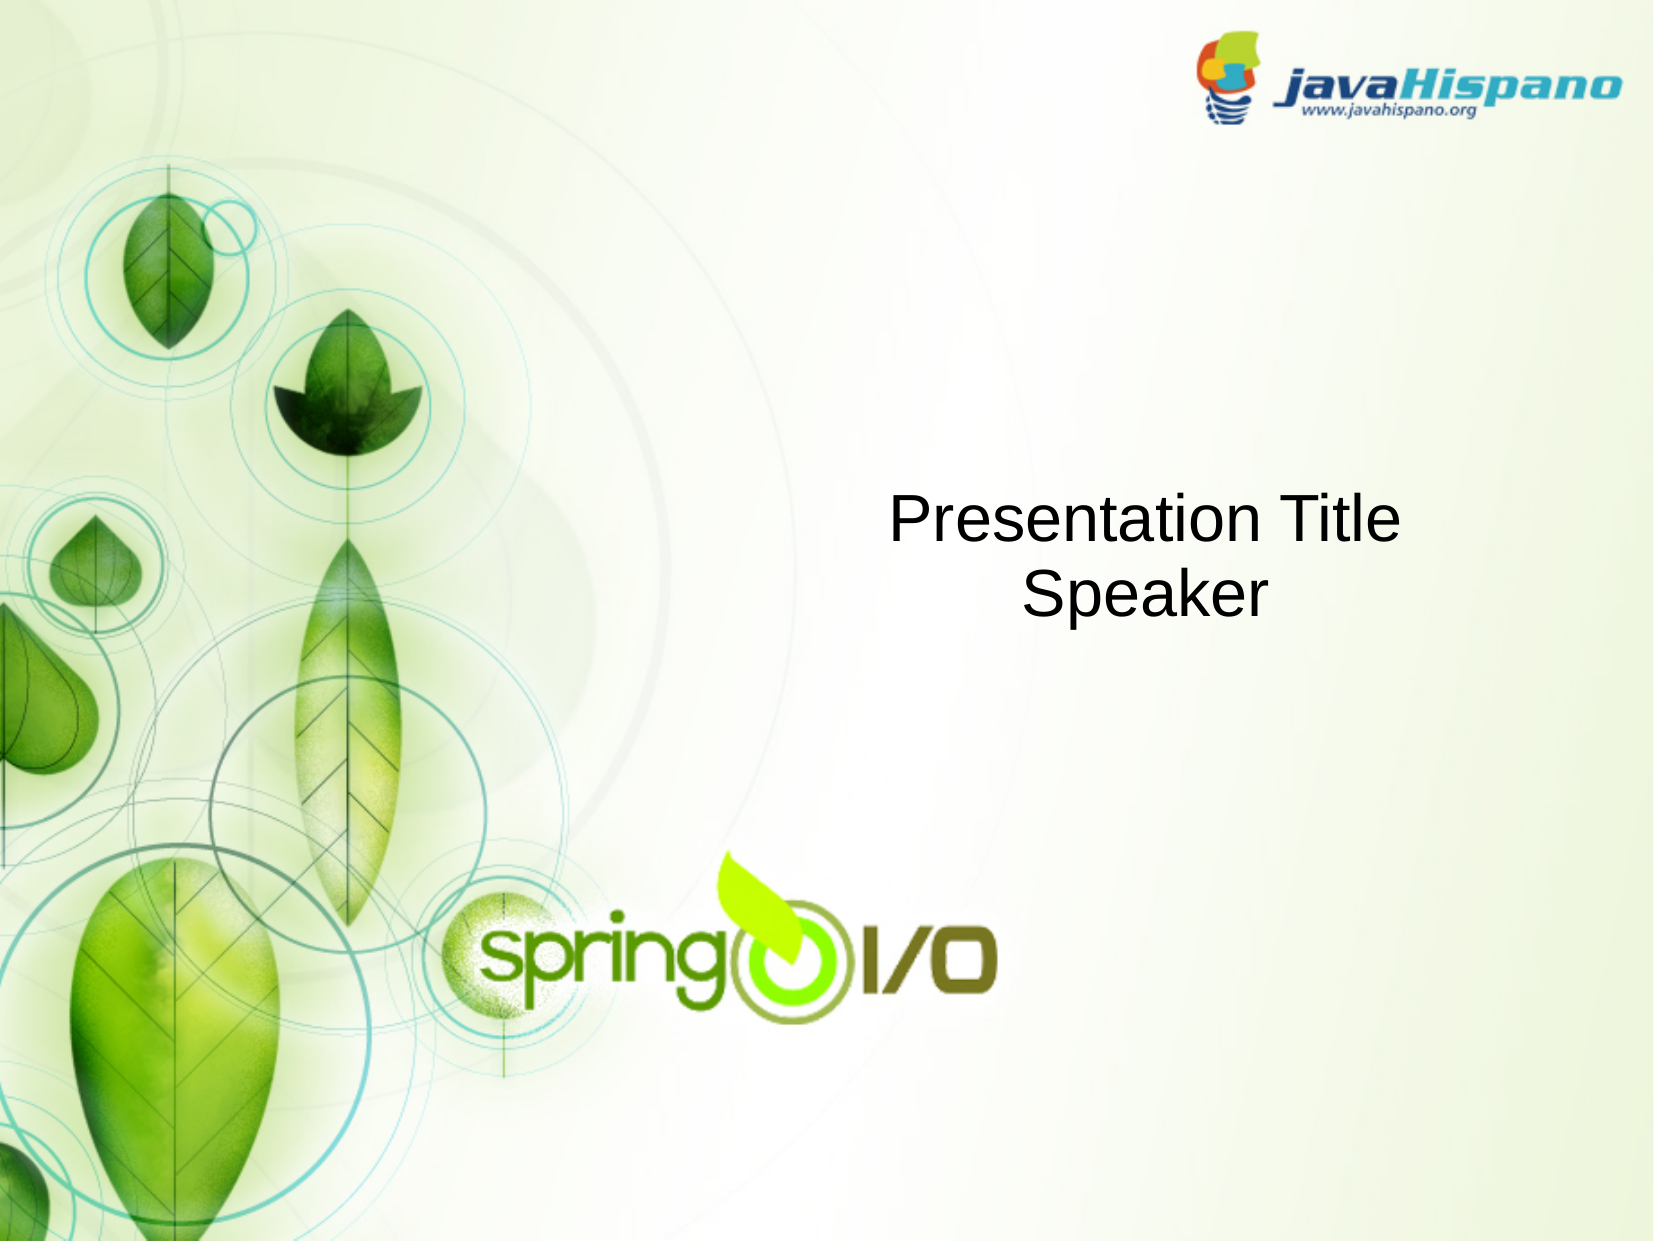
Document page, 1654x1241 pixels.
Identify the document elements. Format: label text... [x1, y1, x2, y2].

subtitle Presentation Title Speaker [791, 248, 1501, 863]
picture [0, 0, 1654, 1241]
